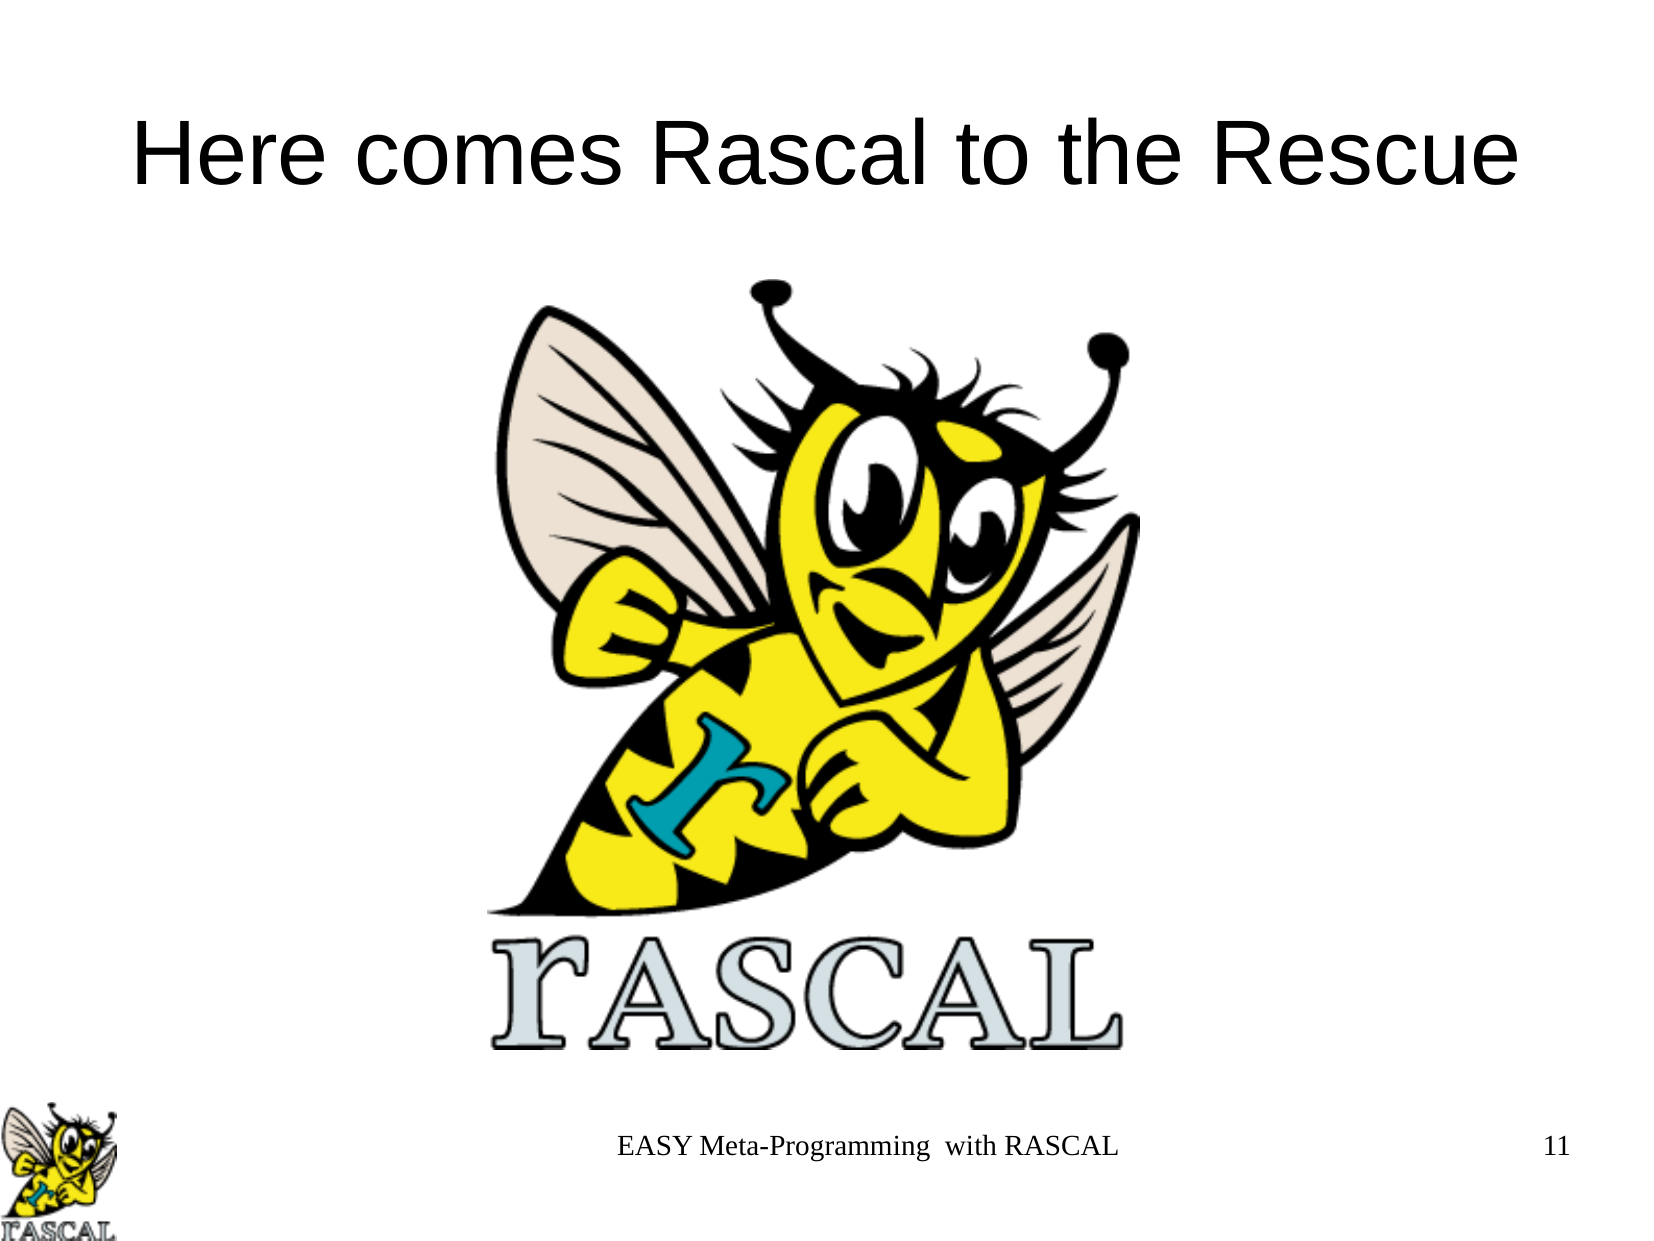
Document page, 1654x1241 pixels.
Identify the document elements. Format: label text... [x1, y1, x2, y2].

picture [487, 279, 1140, 1051]
picture [0, 1102, 117, 1241]
title Here comes Rascal to the Rescue [82, 49, 1571, 257]
